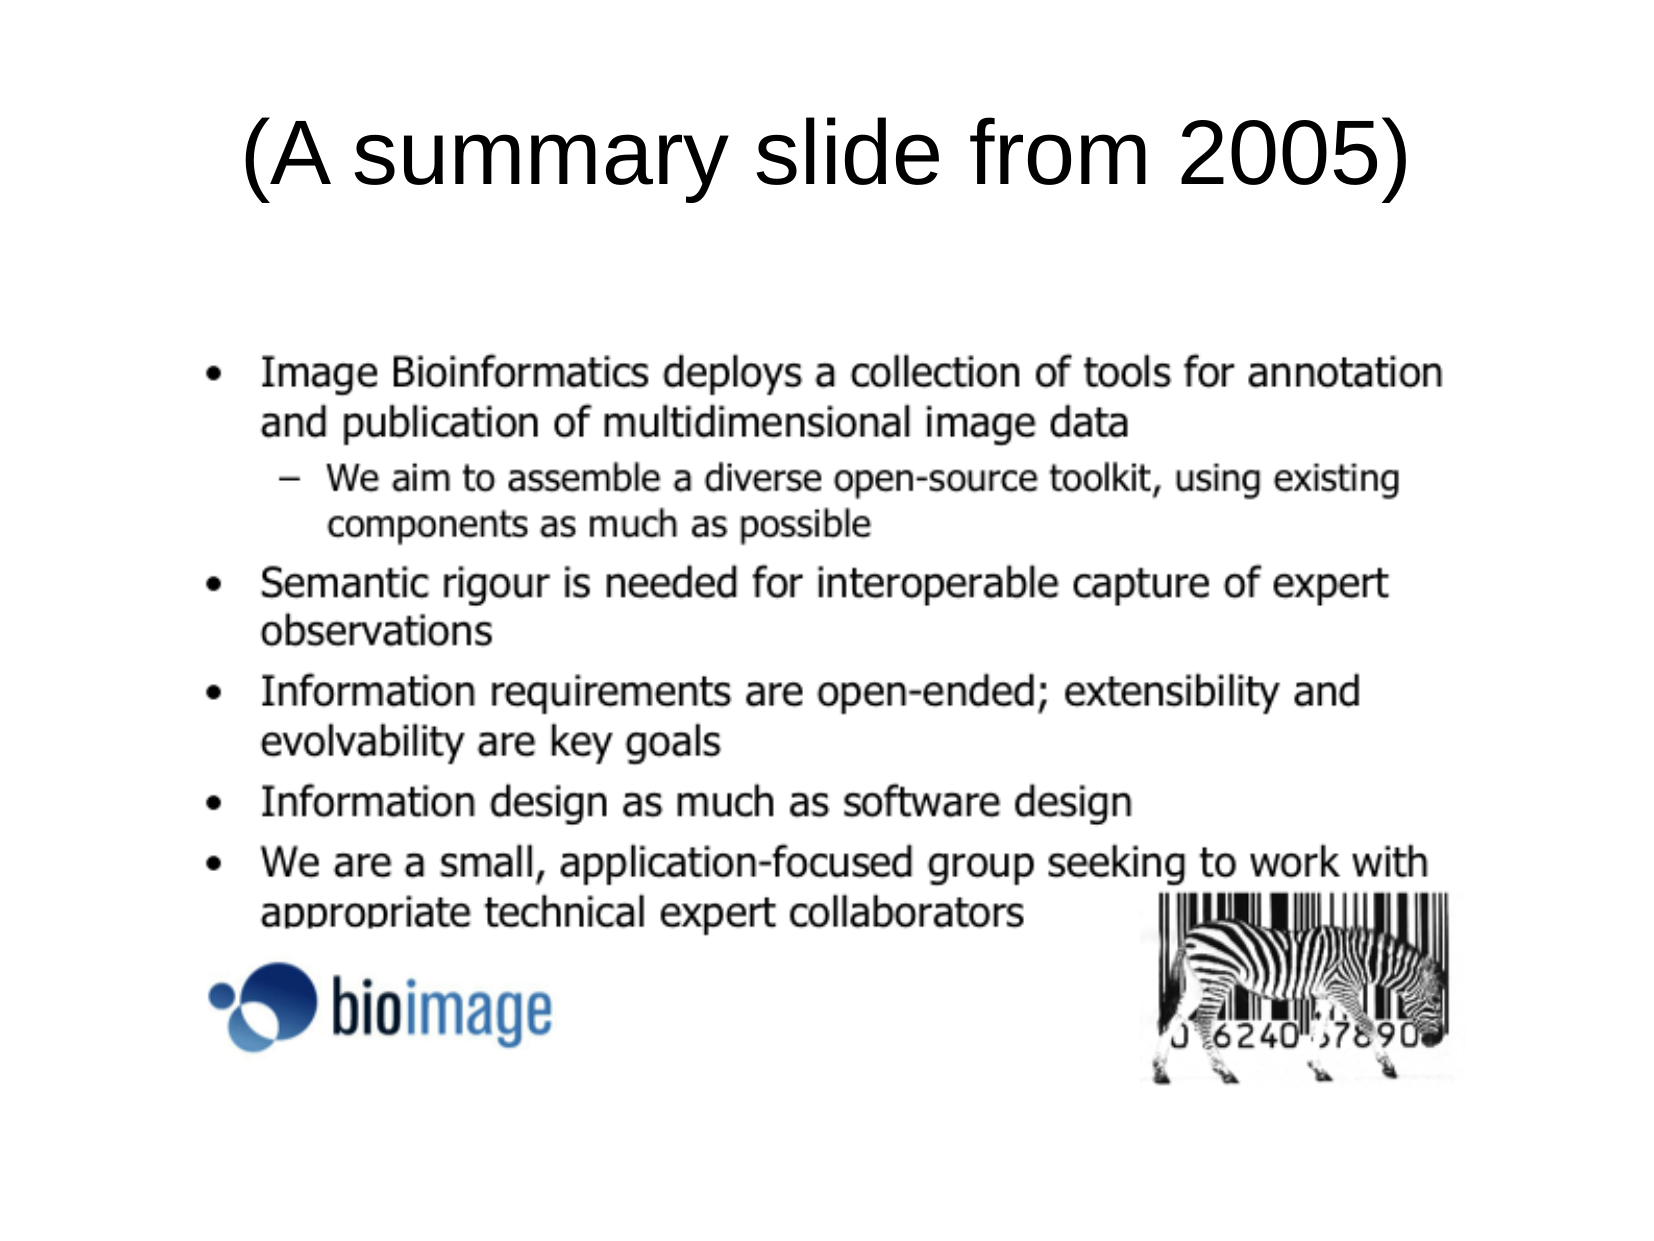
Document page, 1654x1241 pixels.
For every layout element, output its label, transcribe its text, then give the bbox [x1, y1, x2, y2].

title (A summary slide from 2005) [82, 49, 1571, 257]
picture [188, 335, 1468, 1094]
